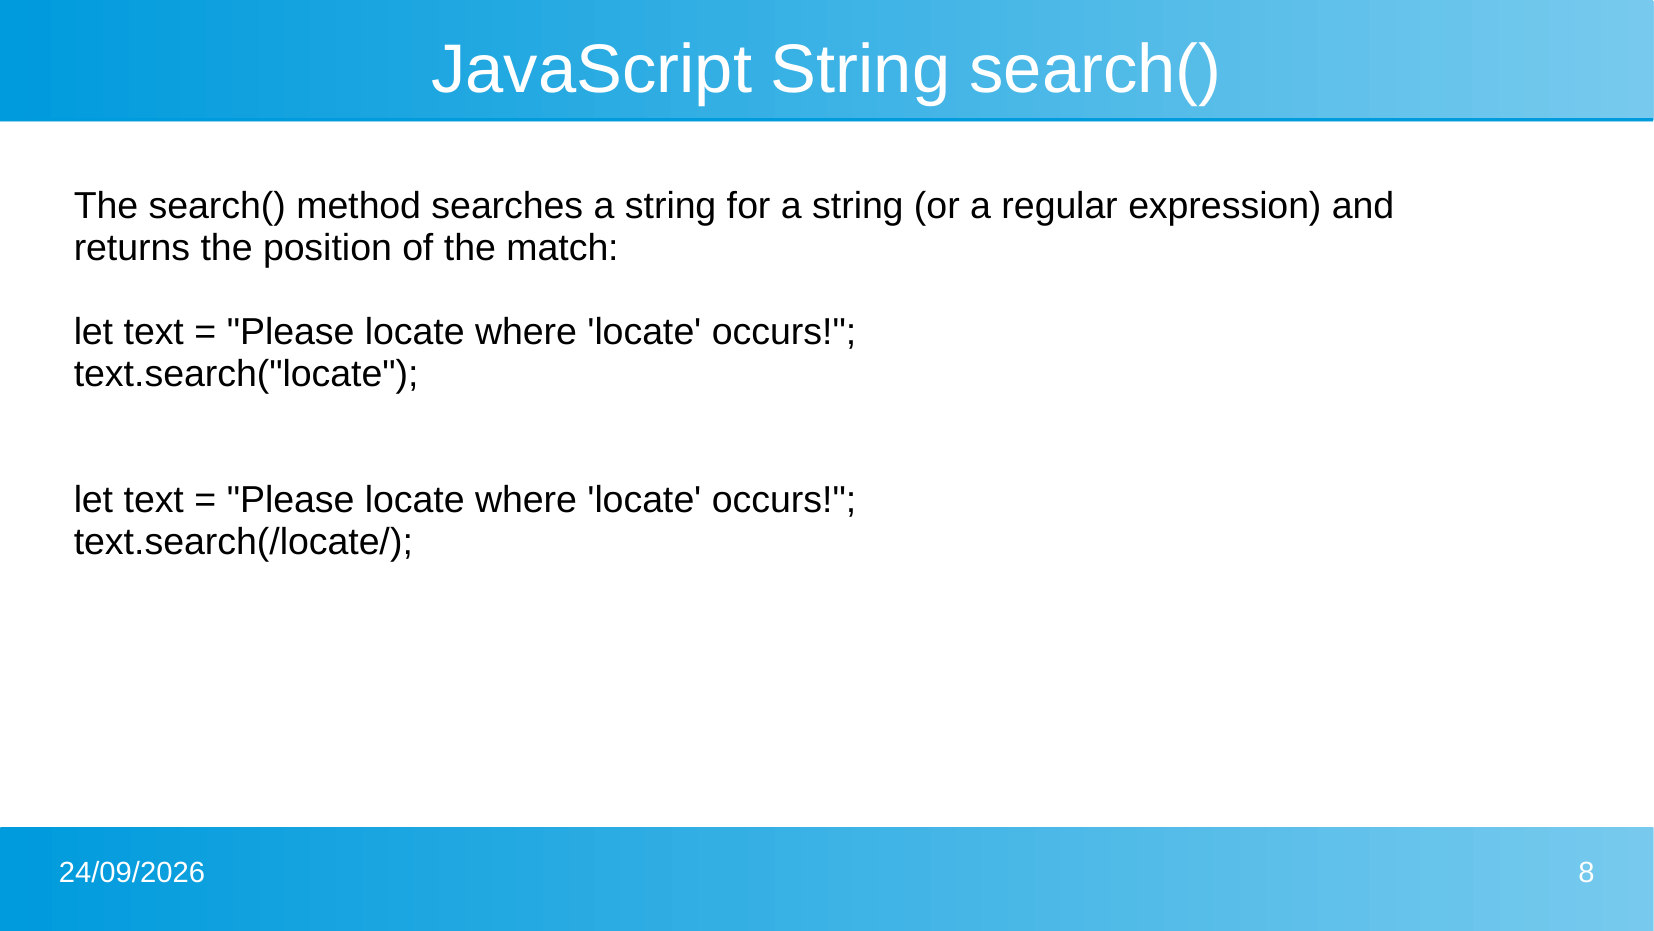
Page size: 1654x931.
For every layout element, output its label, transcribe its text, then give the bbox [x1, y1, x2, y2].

title JavaScript String search() [59, 29, 1595, 108]
text_box The search() method searches a string for a string (or a regular expression) and returns the position of the match: let text = "Please locate where 'locate' occurs!"; text.search("locate"); let text = "Please locate where 'locate' occurs!"; text.search(/locate/); [59, 177, 1536, 570]
